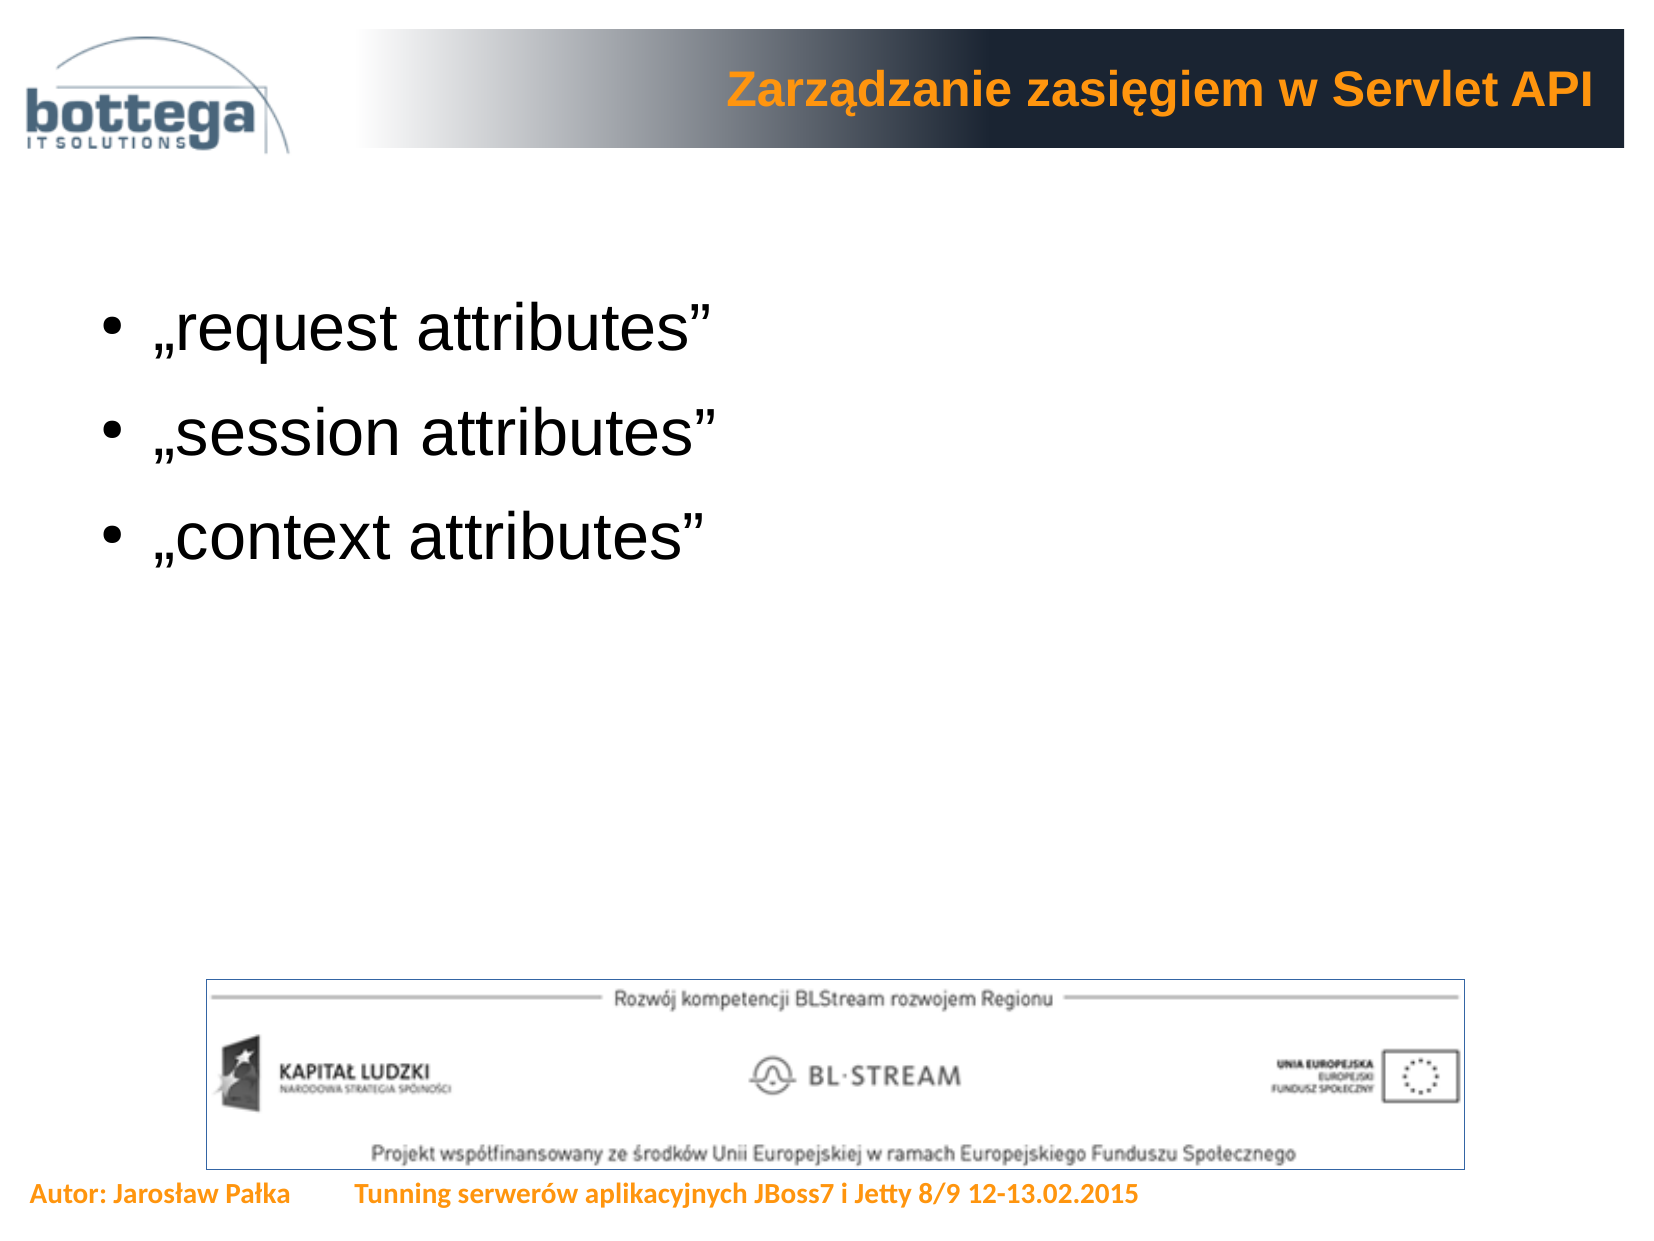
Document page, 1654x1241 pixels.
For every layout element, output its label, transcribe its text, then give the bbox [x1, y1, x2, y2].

list „request attributes” „session attributes” „context attributes” [82, 290, 1571, 1109]
title Zarządzanie zasięgiem w Servlet API [354, 29, 1625, 148]
picture [17, 29, 296, 160]
picture [207, 1109, 1464, 1169]
